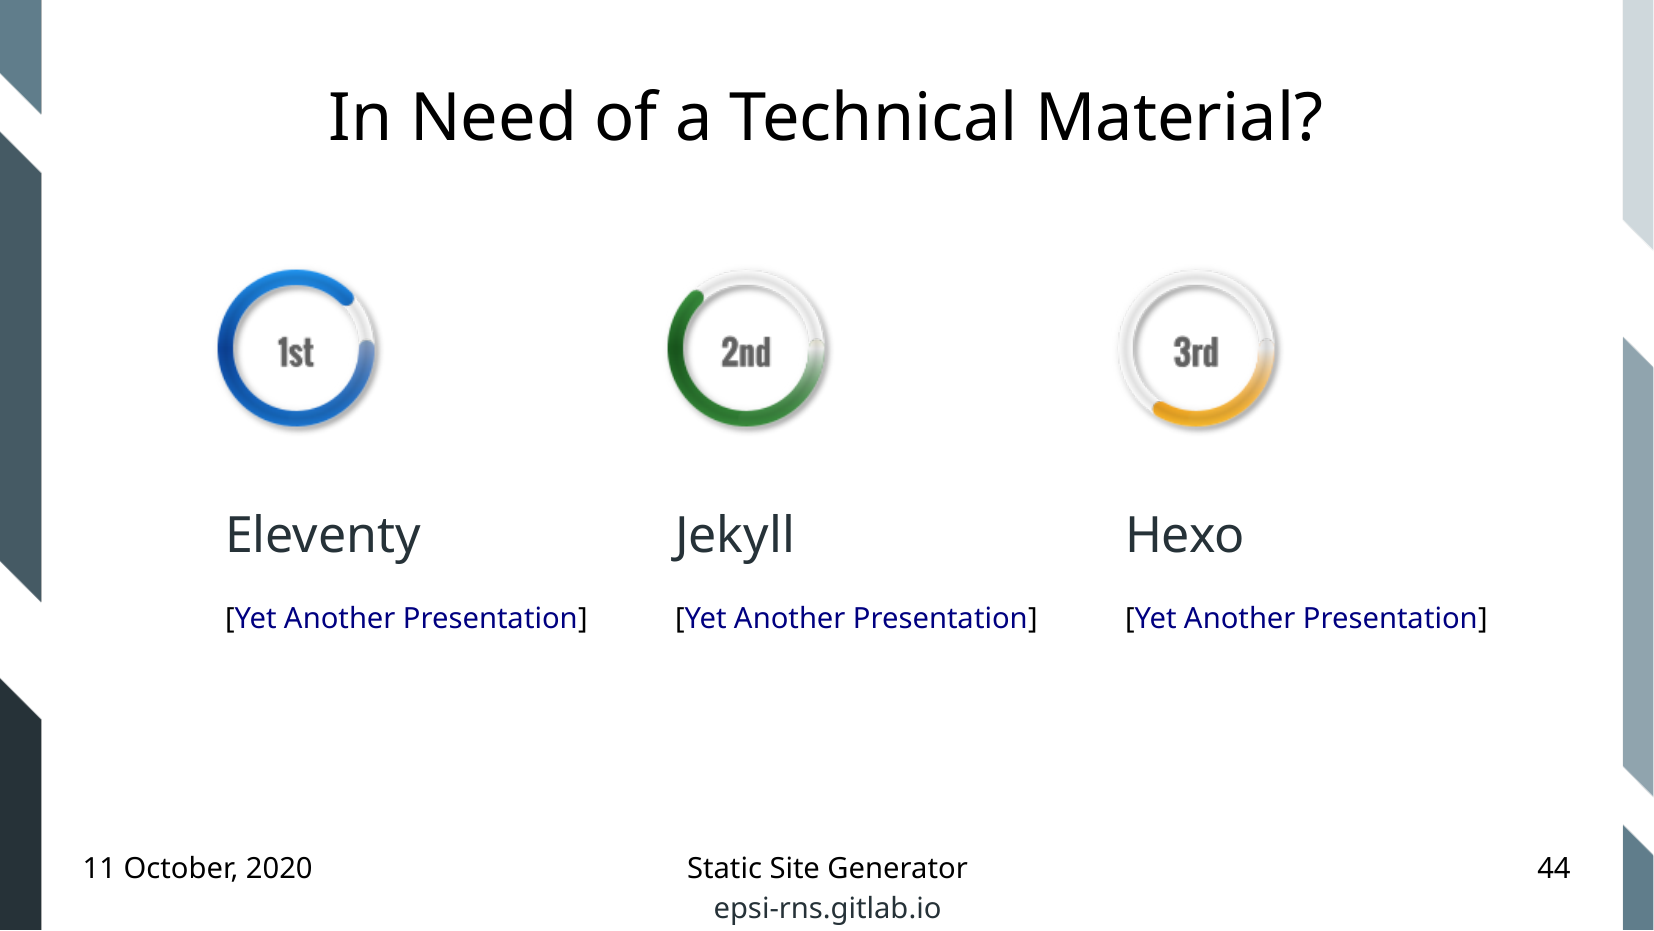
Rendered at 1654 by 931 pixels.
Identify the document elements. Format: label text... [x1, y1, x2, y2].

list Eleventy [Yet Another Presentation] [225, 499, 676, 741]
title In Need of a Technical Material? [82, 37, 1571, 193]
list Hexo [Yet Another Presentation] [1125, 499, 1576, 741]
picture [0, 0, 1654, 930]
list Jekyll [Yet Another Presentation] [675, 499, 1125, 740]
